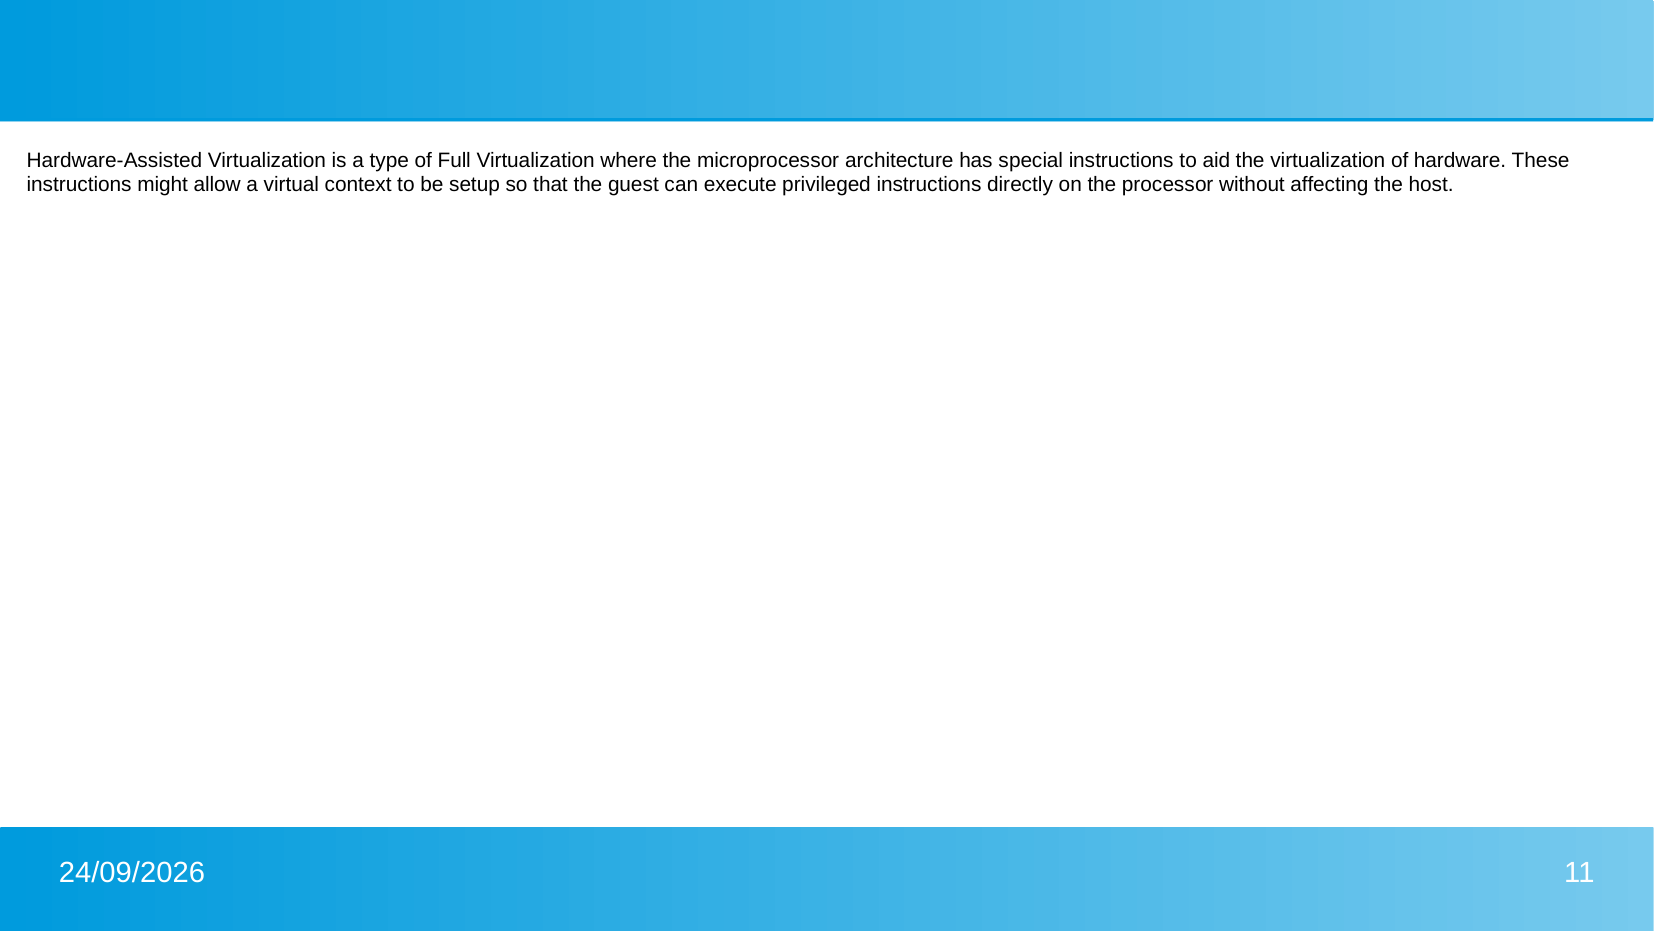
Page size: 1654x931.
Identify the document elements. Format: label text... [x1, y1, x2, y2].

text_box Hardware-Assisted Virtualization is a type of Full Virtualization where the microprocessor architecture has special instructions to aid the virtualization of hardware. These instructions might allow a virtual context to be setup so that the guest can execute privileged instructions directly on the processor without affecting the host. [11, 141, 1585, 204]
